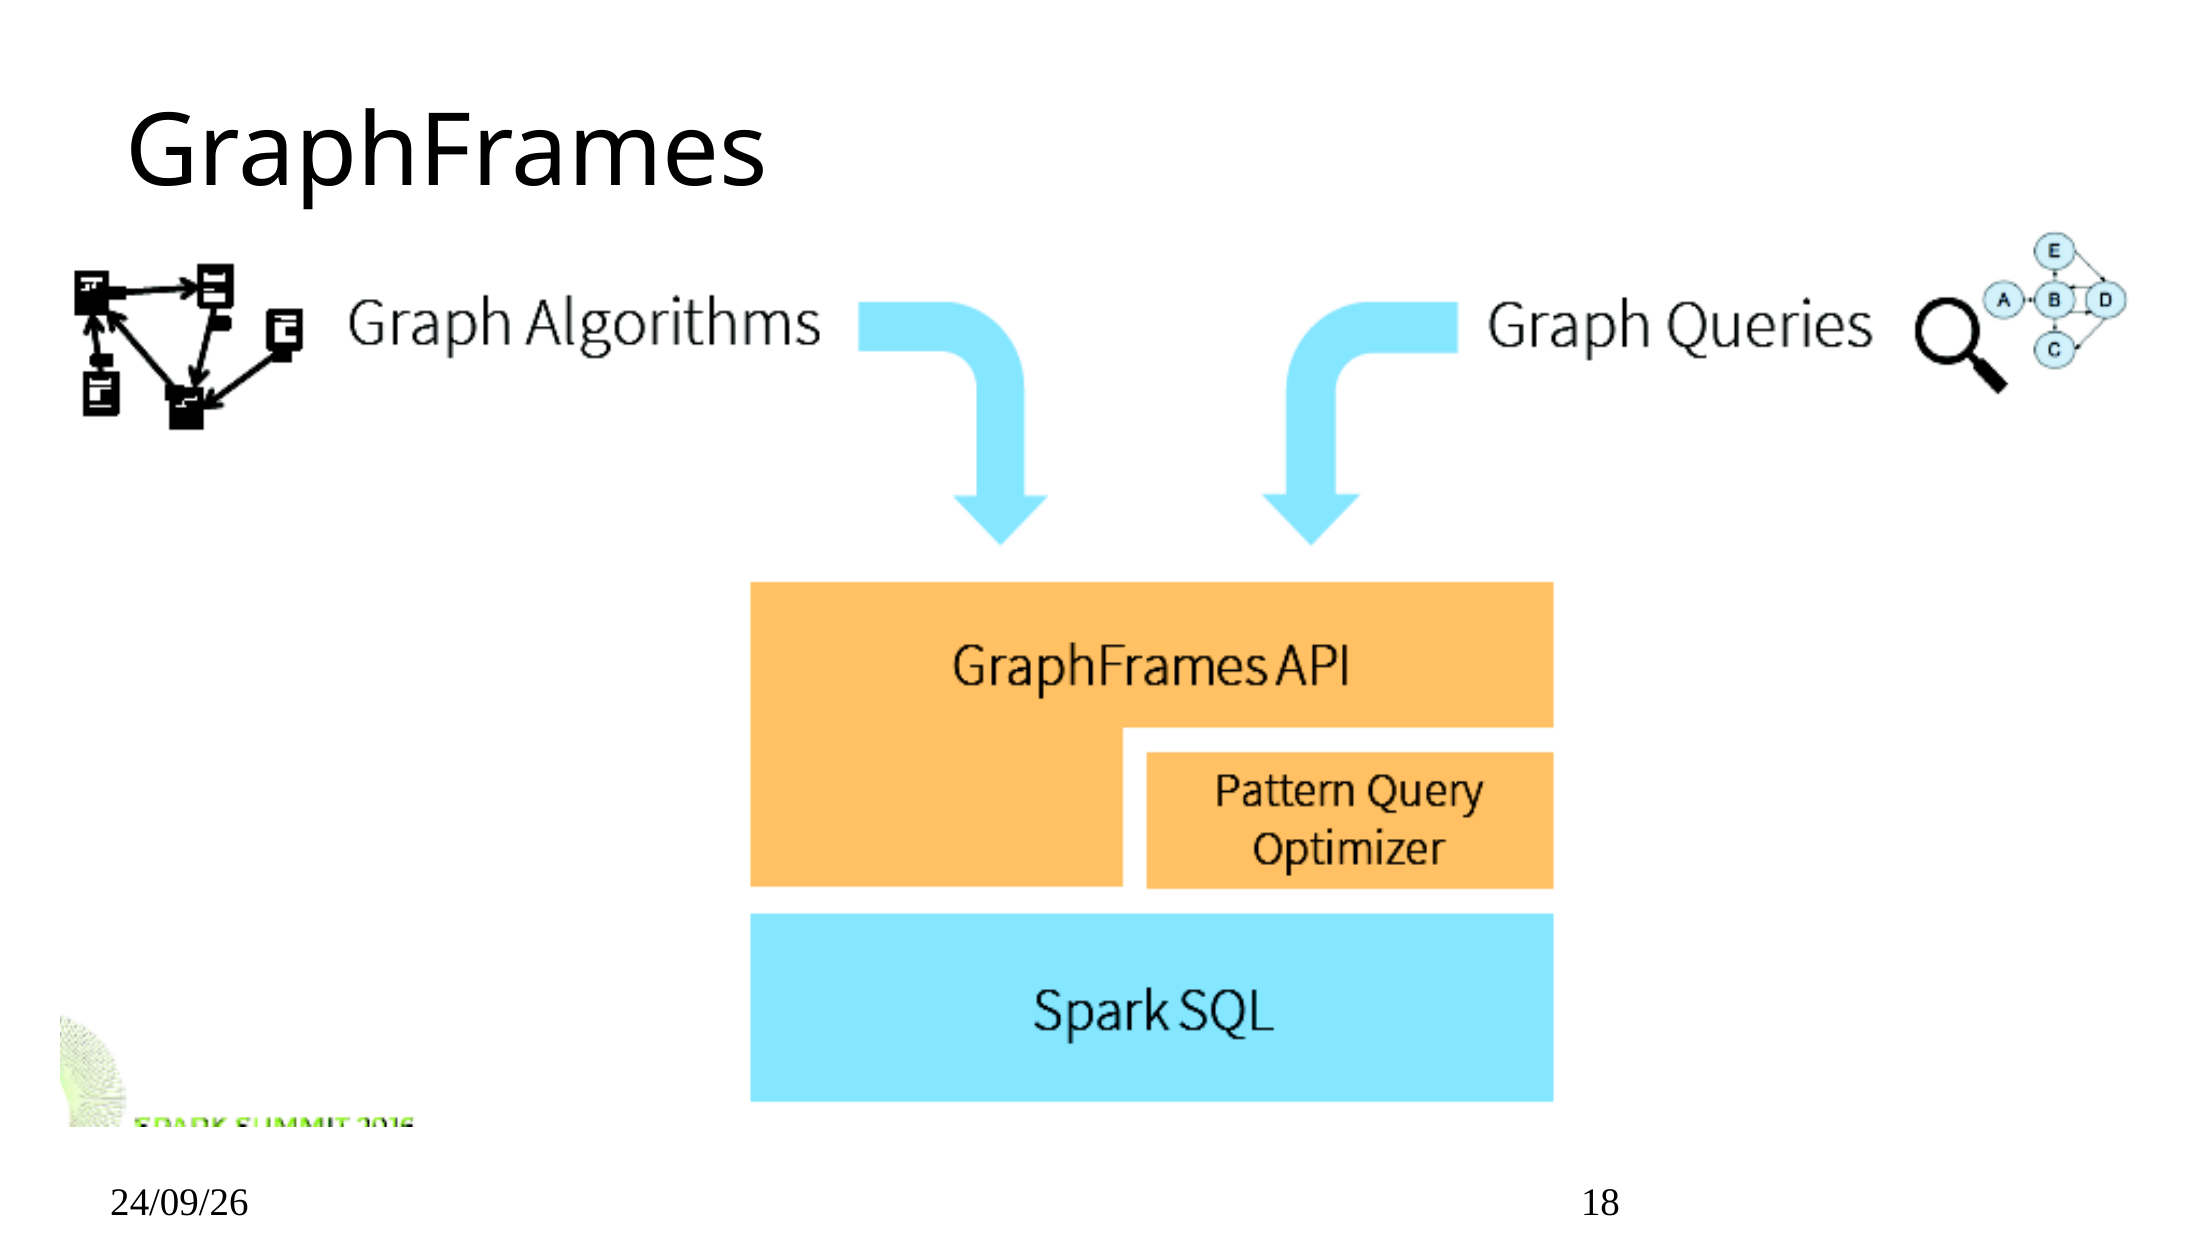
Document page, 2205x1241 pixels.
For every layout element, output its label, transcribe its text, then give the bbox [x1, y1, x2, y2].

picture [60, 213, 2172, 1127]
title GraphFrames [110, 49, 1985, 213]
text_box 25-11-2022 [110, 1176, 624, 1241]
text_box [1580, 1176, 2095, 1241]
